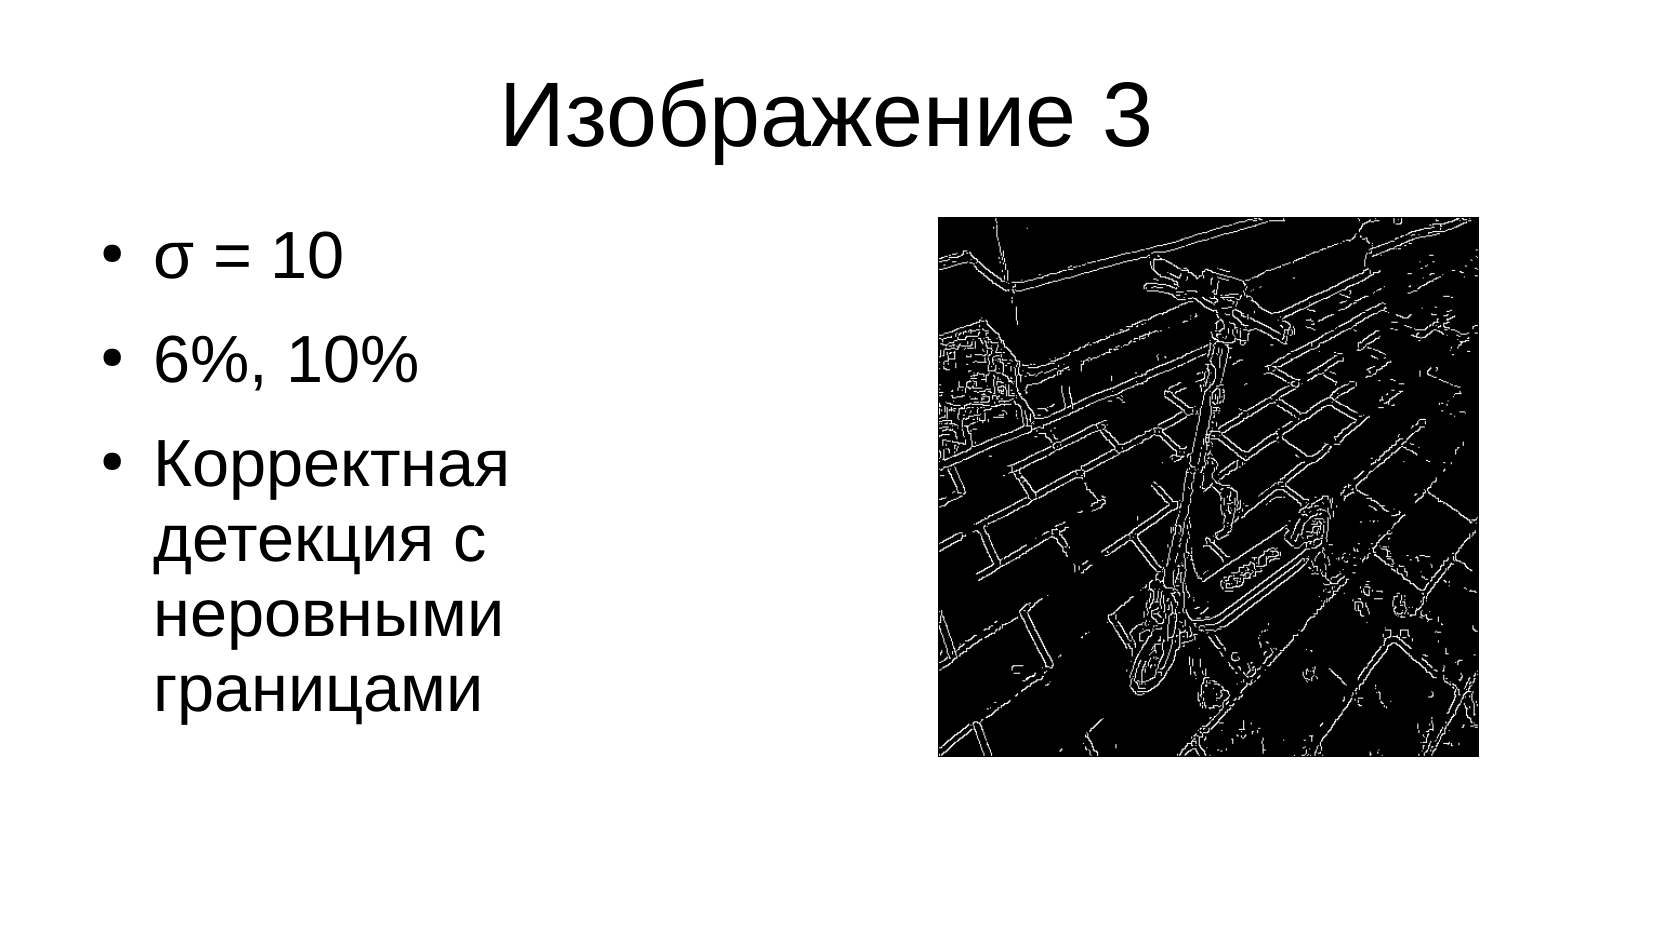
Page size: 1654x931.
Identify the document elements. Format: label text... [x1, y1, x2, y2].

list σ = 10 6%, 10% Корректная детекция с неровными границами [82, 217, 809, 758]
title Изображение 3 [82, 37, 1571, 193]
picture [938, 217, 1479, 758]
